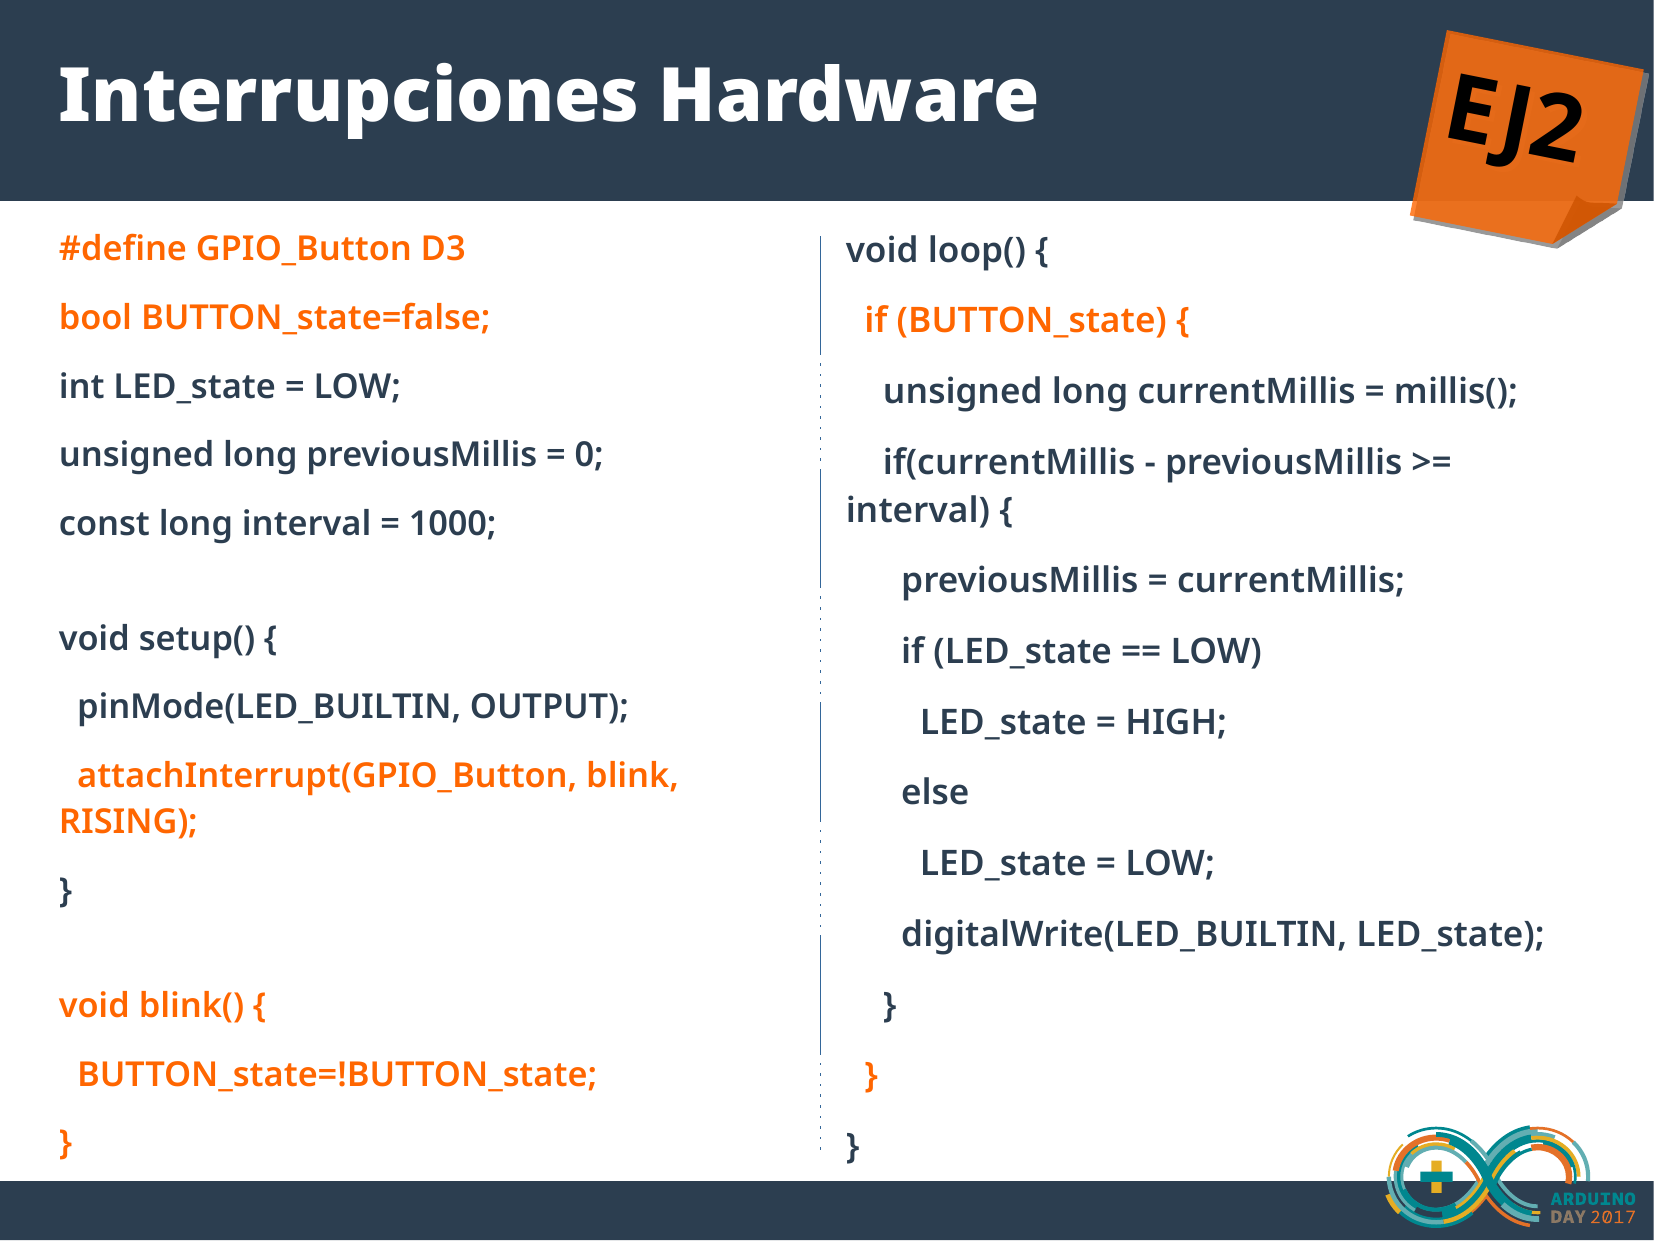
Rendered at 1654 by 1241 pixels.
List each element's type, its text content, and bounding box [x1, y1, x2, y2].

list #define GPIO_Button D3 bool BUTTON_state=false; int LED_state = LOW; unsigned long previousMillis = 0; const long interval = 1000; void setup() { pinMode(LED_BUILTIN, OUTPUT); attachInterrupt(GPIO_Button, blink, RISING); } void blink() { BUTTON_state=!BUTTON_state; } [59, 224, 809, 1170]
text_box EJ2 [1409, 30, 1644, 244]
title Interrupciones Hardware [59, 13, 1595, 172]
list void loop() { if (BUTTON_state) { unsigned long currentMillis = millis(); if(currentMillis - previousMillis >= interval) { previousMillis = currentMillis; if (LED_state == LOW) LED_state = HIGH; else LED_state = LOW; digitalWrite(LED_BUILTIN, LED_state); } } } [845, 224, 1596, 1170]
